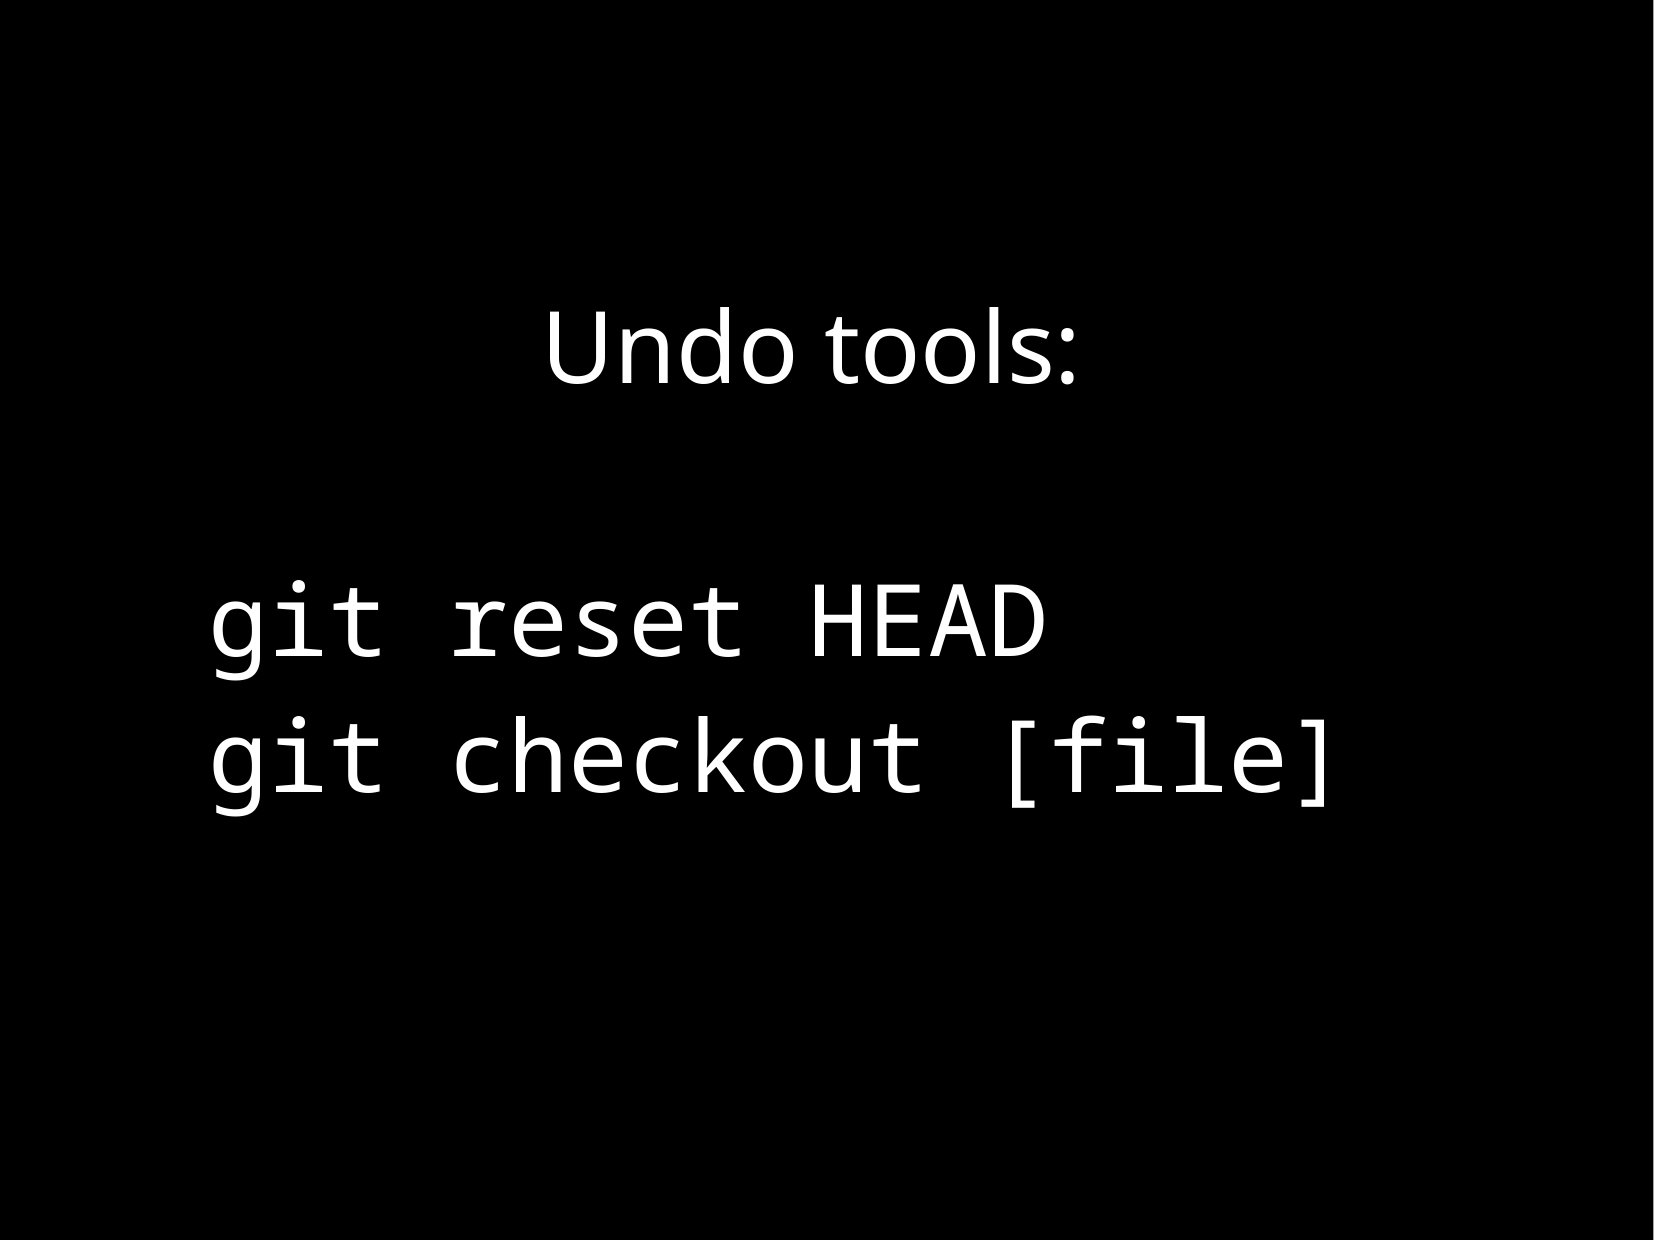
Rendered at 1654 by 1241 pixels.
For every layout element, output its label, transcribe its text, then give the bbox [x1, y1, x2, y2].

subtitle Undo tools: git reset HEAD git checkout [file] [88, 88, 1536, 1010]
